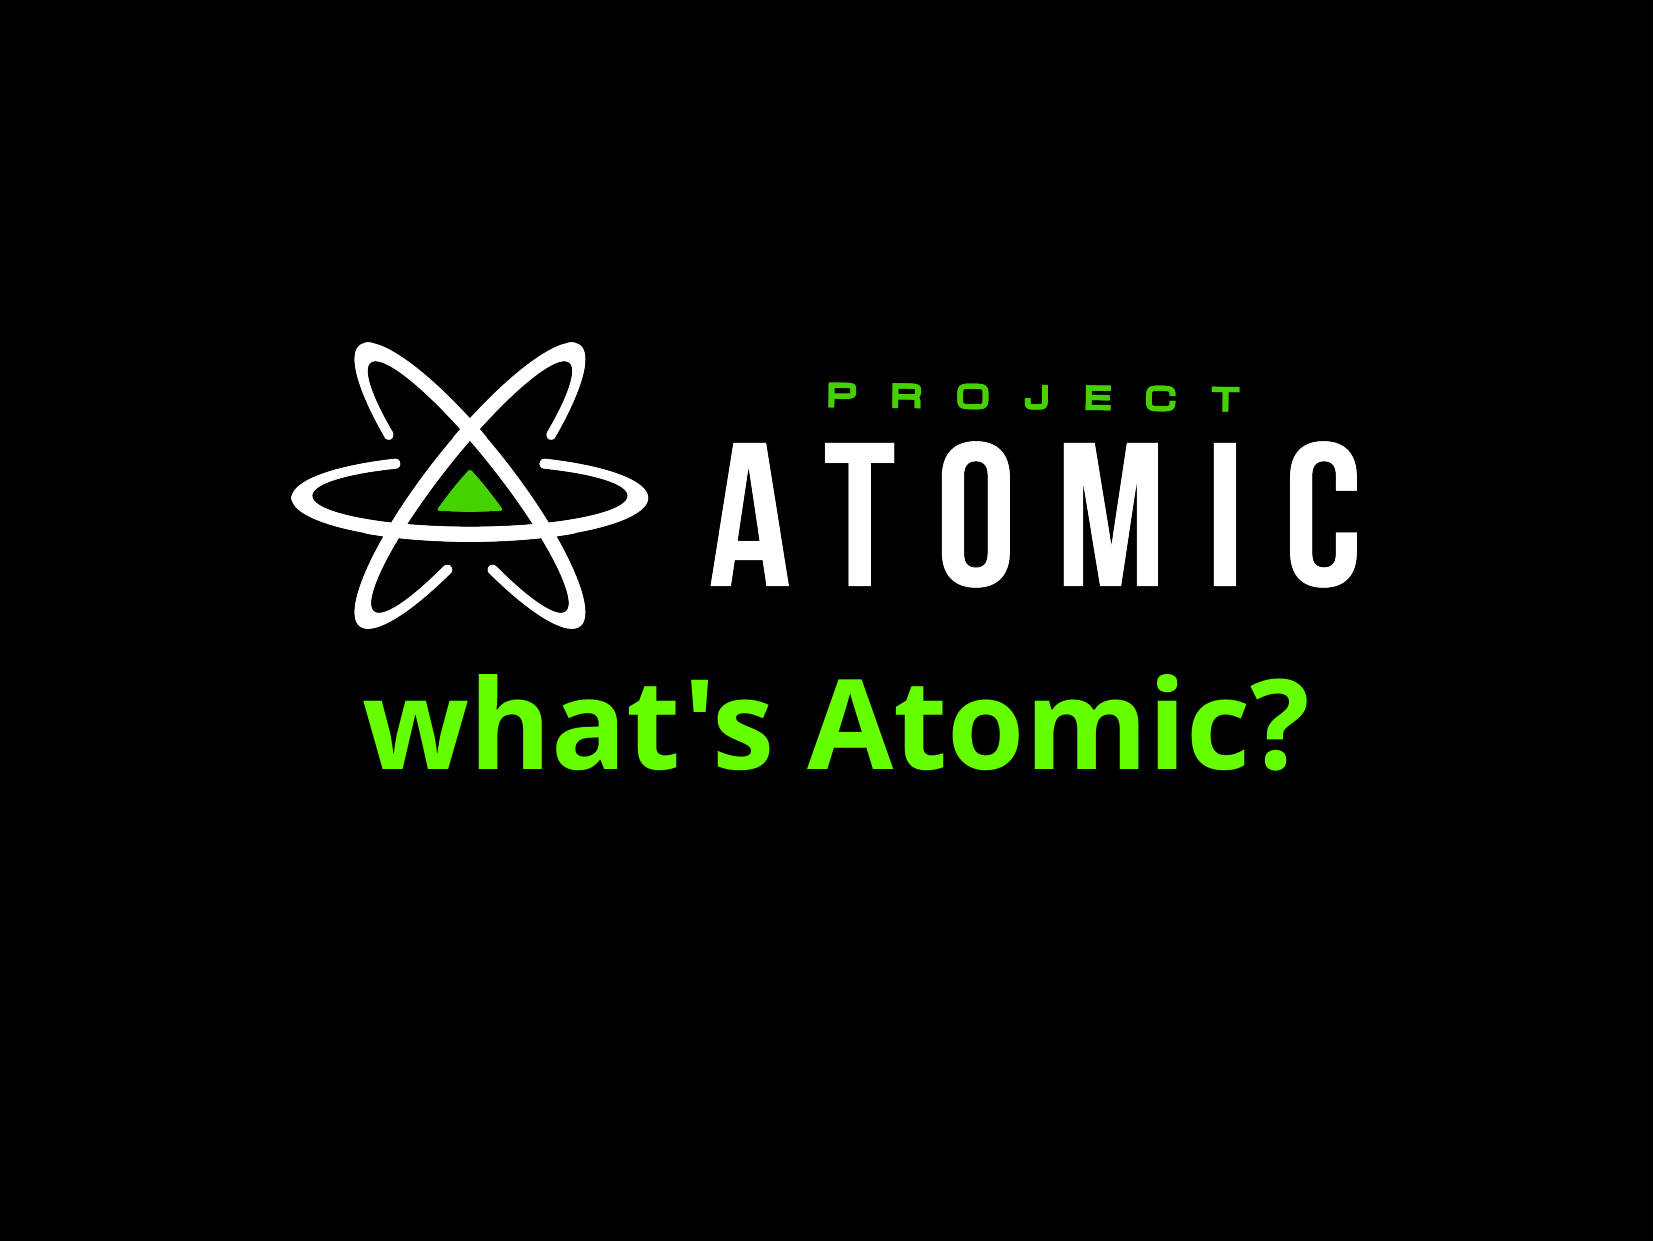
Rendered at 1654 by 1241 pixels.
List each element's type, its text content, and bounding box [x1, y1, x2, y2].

title what's Atomic? [92, 457, 1581, 814]
picture [291, 342, 1357, 629]
